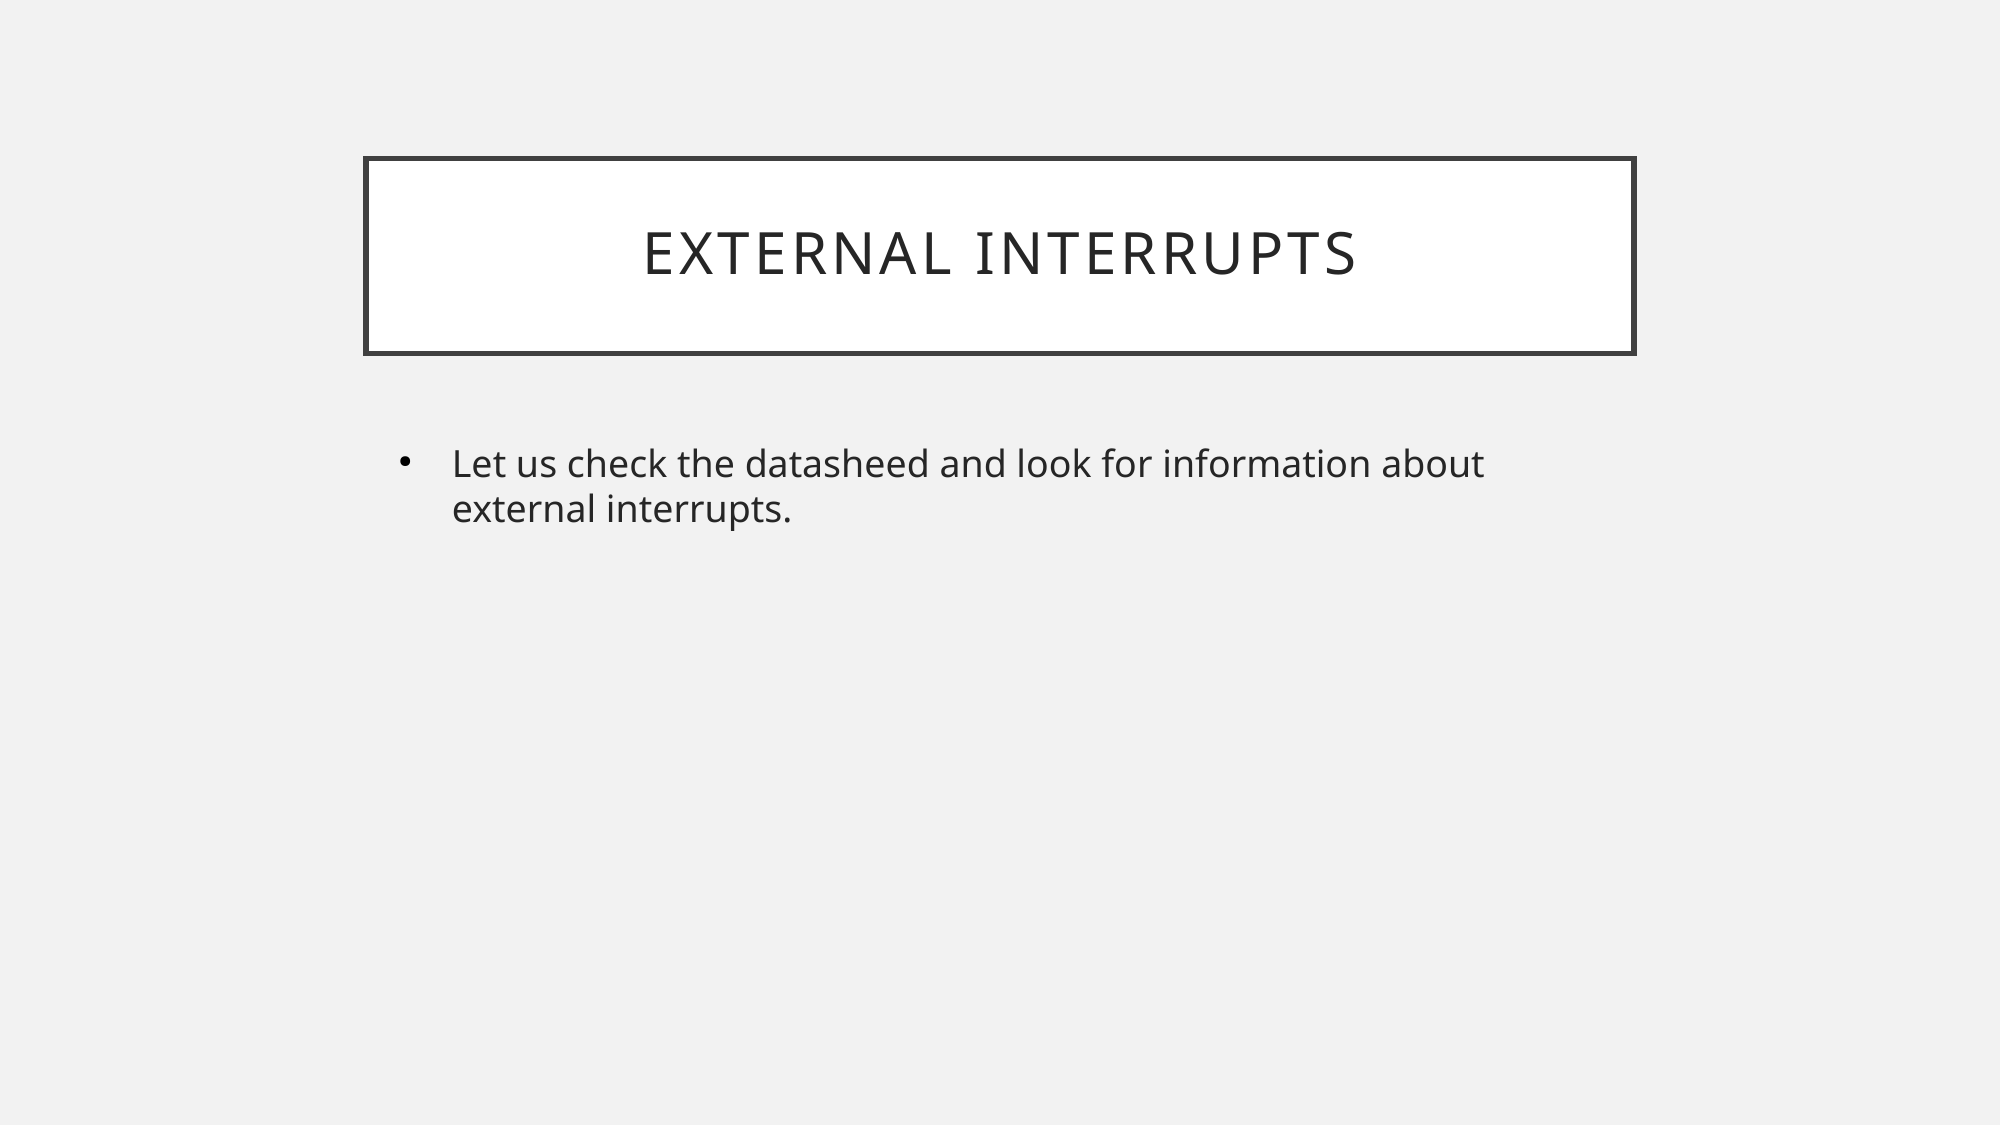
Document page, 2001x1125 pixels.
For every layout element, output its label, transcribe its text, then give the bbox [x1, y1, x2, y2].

title External Interrupts [366, 158, 1634, 354]
list Let us check the datasheed and look for information about external interrupts. [366, 432, 1634, 942]
